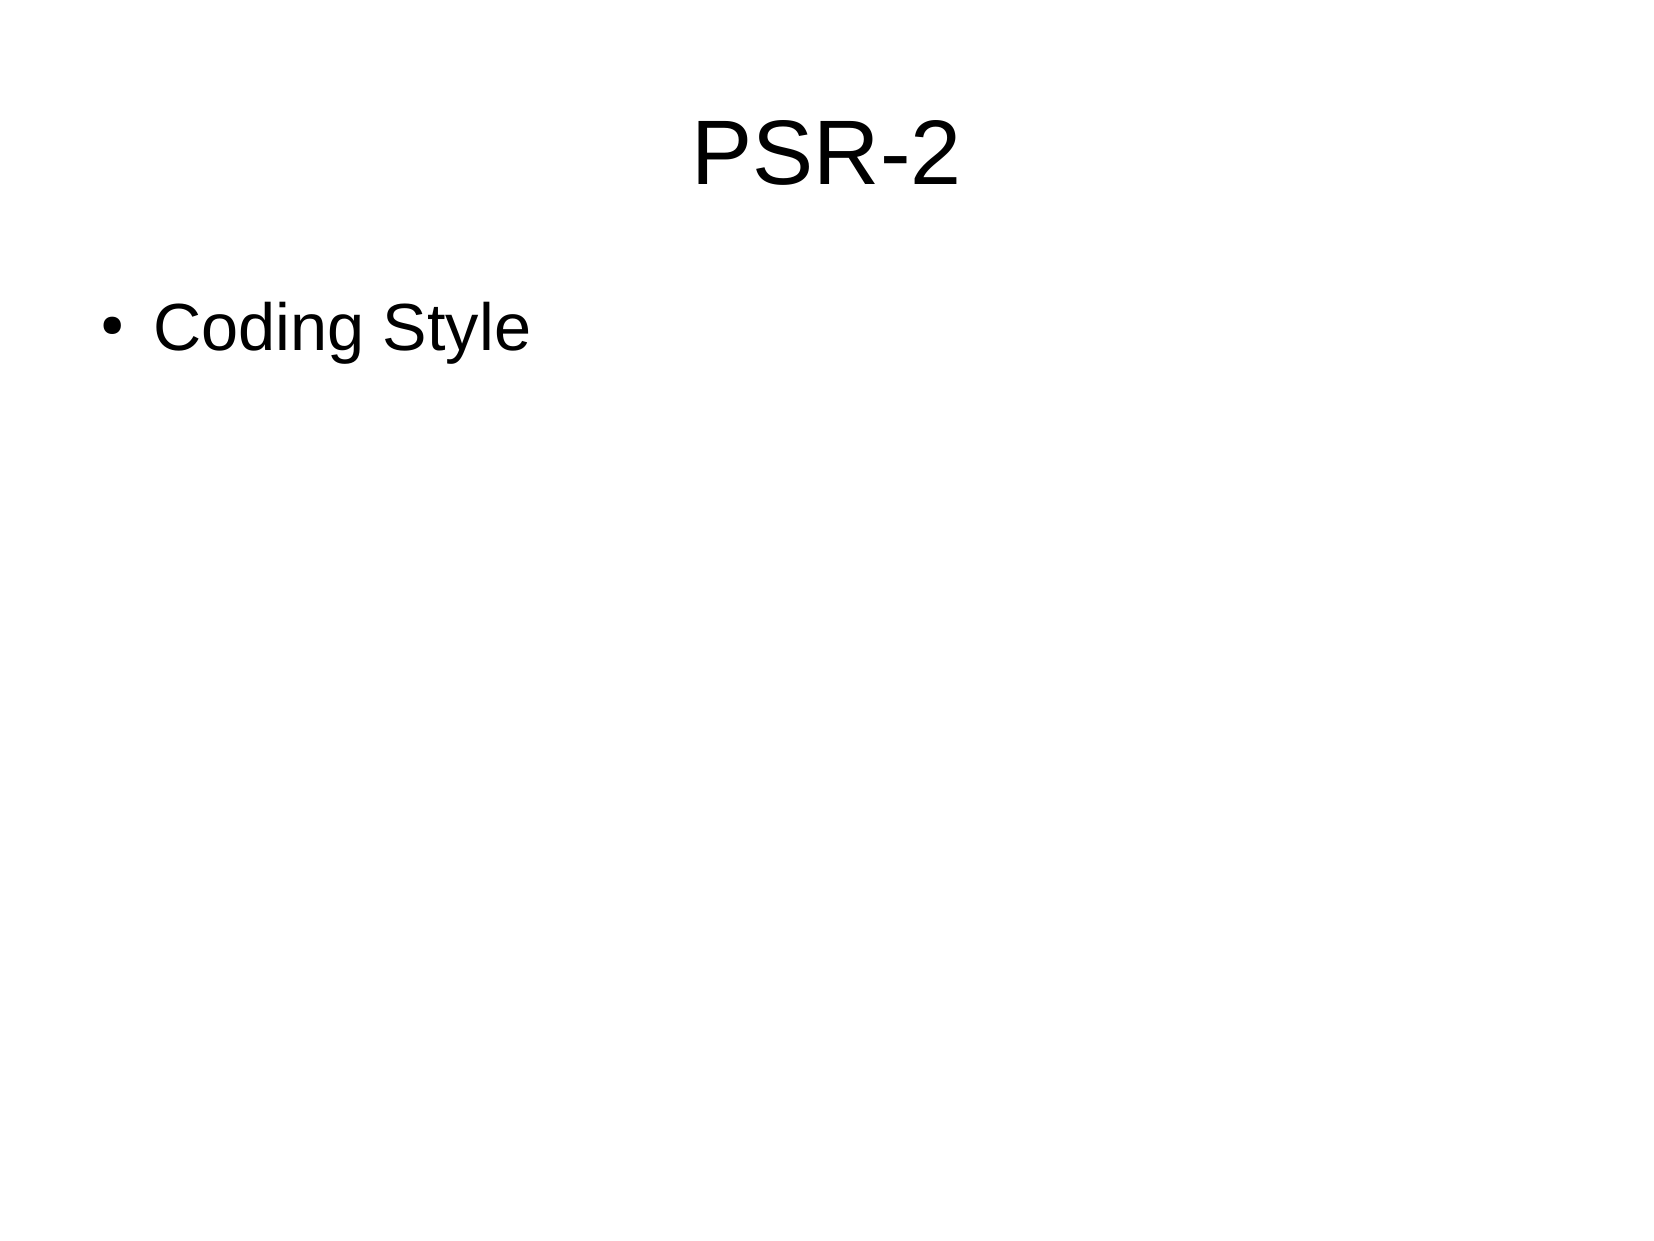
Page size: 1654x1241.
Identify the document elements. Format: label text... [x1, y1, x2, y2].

list Coding Style [82, 290, 1571, 1010]
title PSR-2 [82, 49, 1571, 257]
